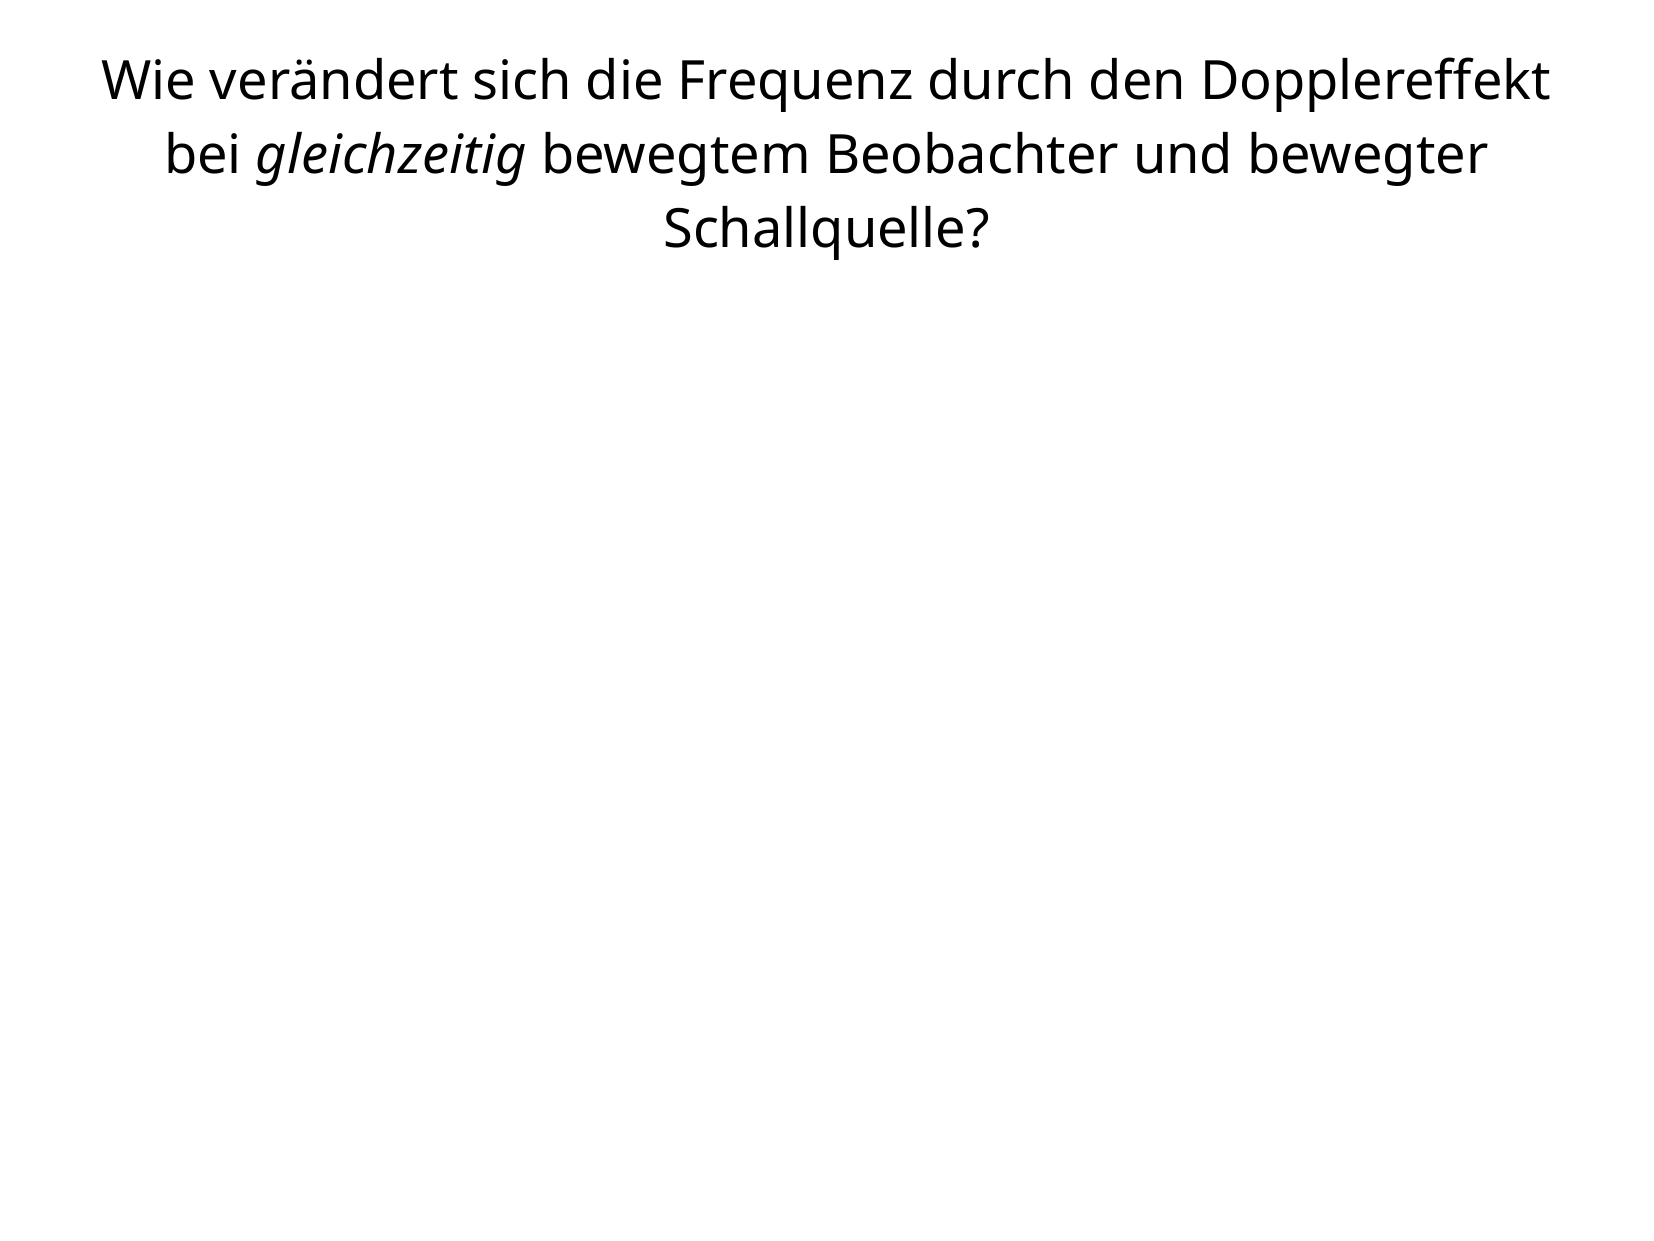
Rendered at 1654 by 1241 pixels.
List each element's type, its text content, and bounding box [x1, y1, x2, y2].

title Wie verändert sich die Frequenz durch den Dopplereffekt bei gleichzeitig bewegtem Beobachter und bewegter Schallquelle? [82, 49, 1571, 257]
